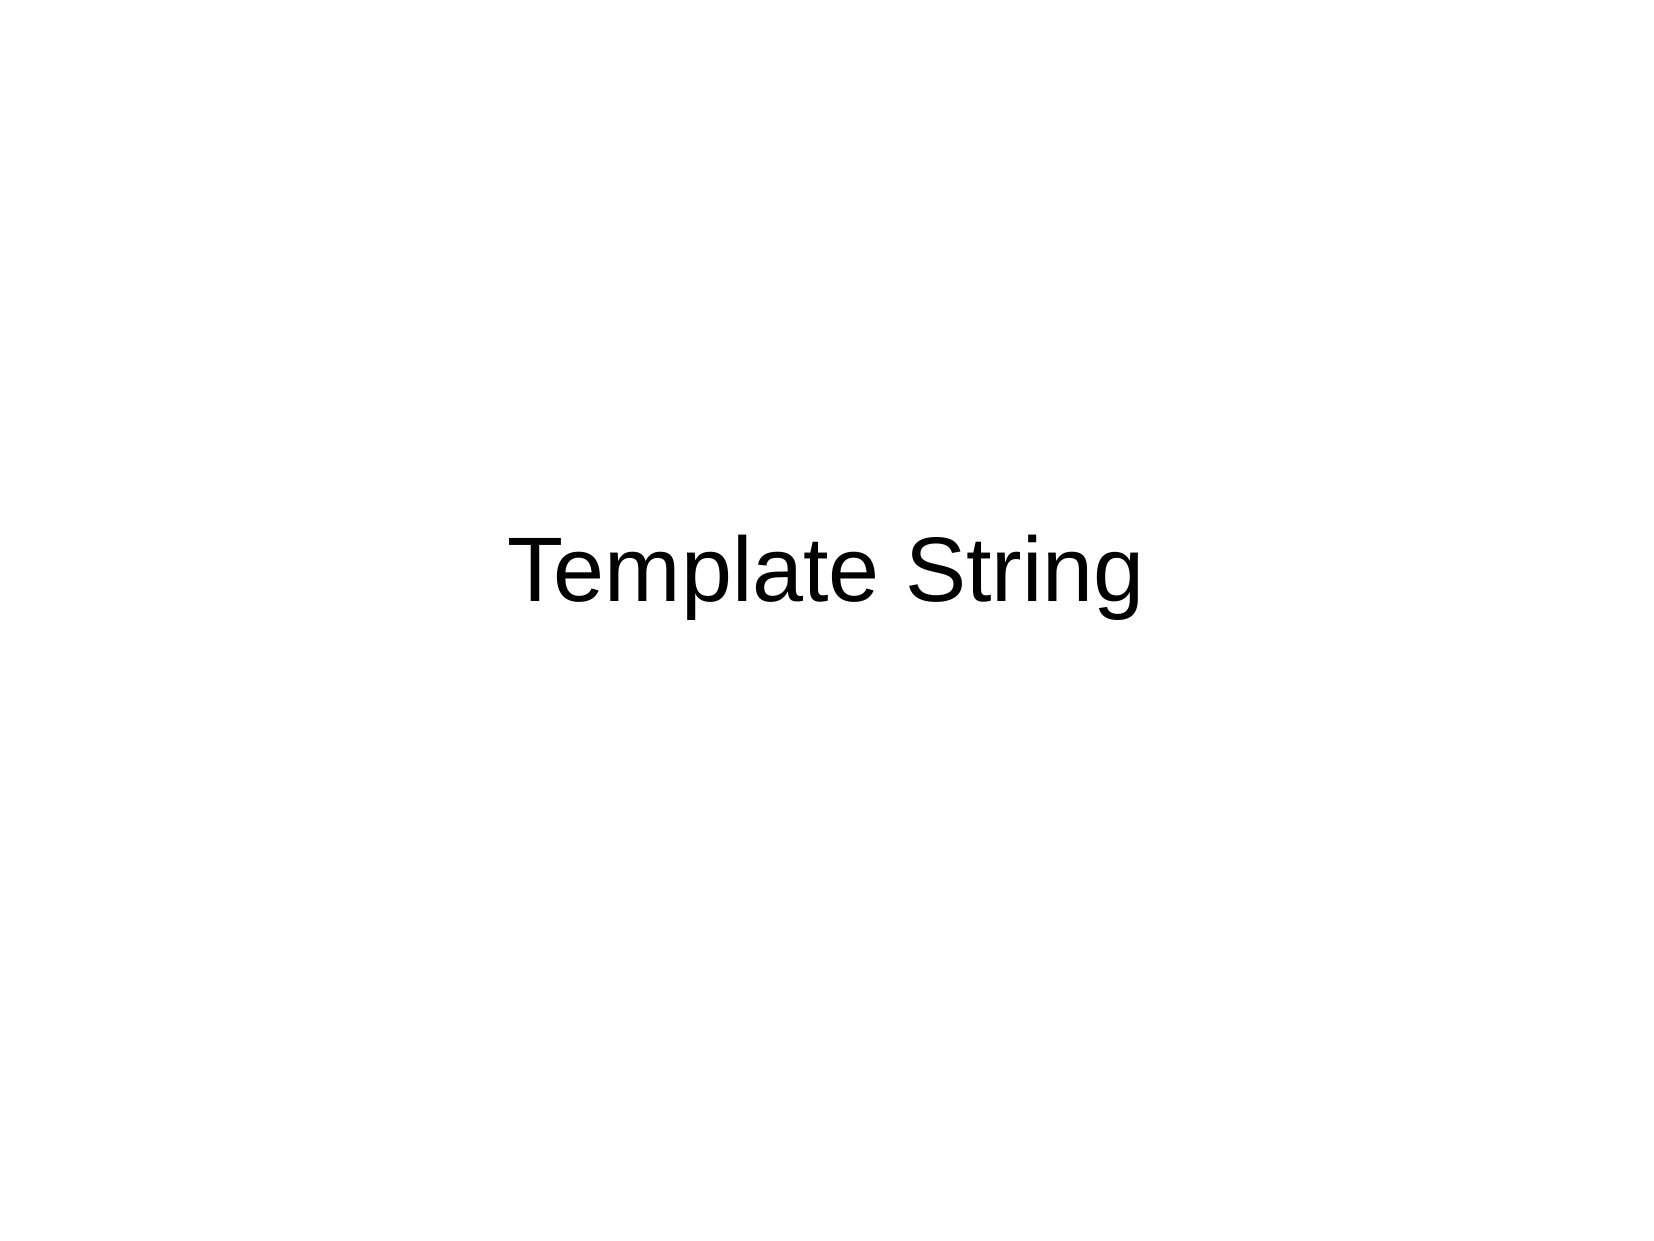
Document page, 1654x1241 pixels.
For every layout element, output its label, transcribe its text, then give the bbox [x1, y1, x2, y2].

title Template String [82, 466, 1571, 674]
